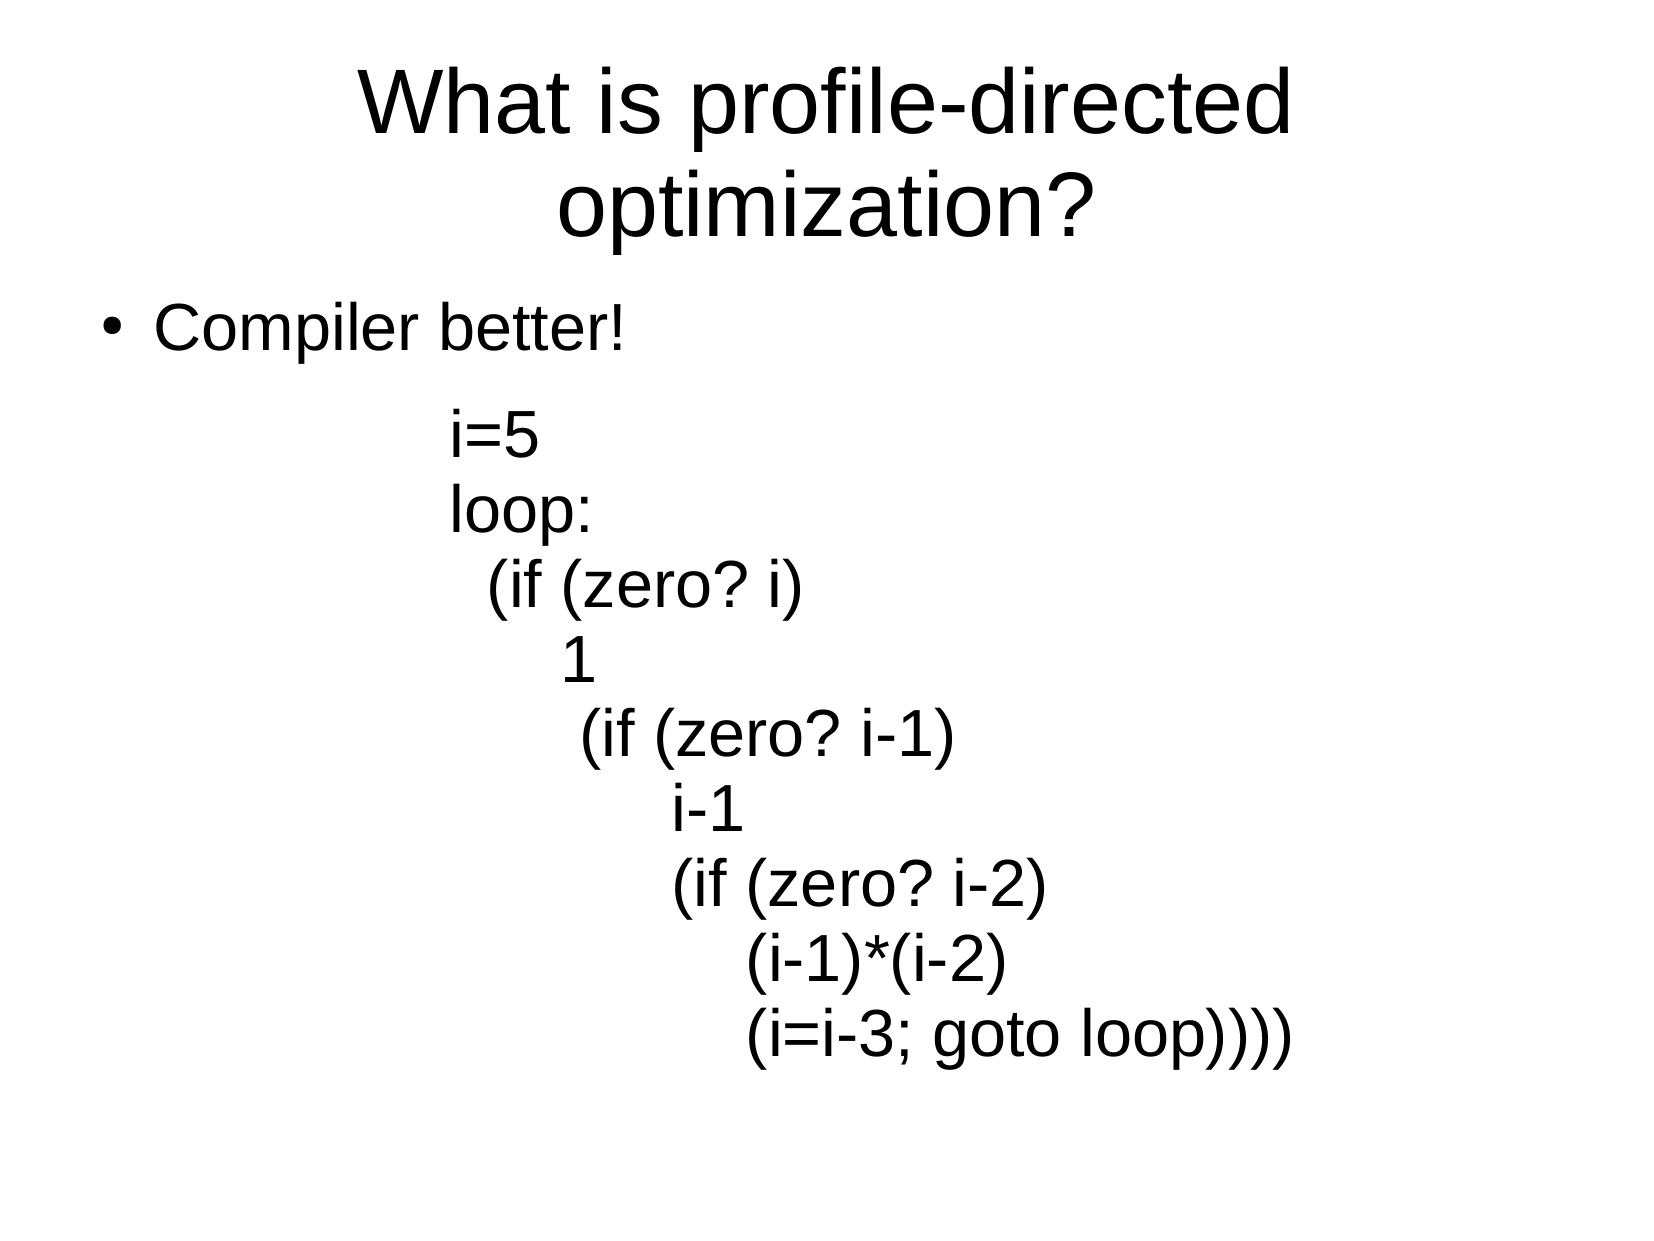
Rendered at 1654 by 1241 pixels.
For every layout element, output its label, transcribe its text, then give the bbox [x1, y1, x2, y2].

title What is profile-directed optimization? [82, 39, 1571, 267]
text_box i=5 loop: (if (zero? i) 1 (if (zero? i-1) i-1 (if (zero? i-2) (i-1)*(i-2) (i=i-3; goto loop)))) [435, 390, 1311, 1153]
list Compiler better! [82, 290, 1571, 1010]
